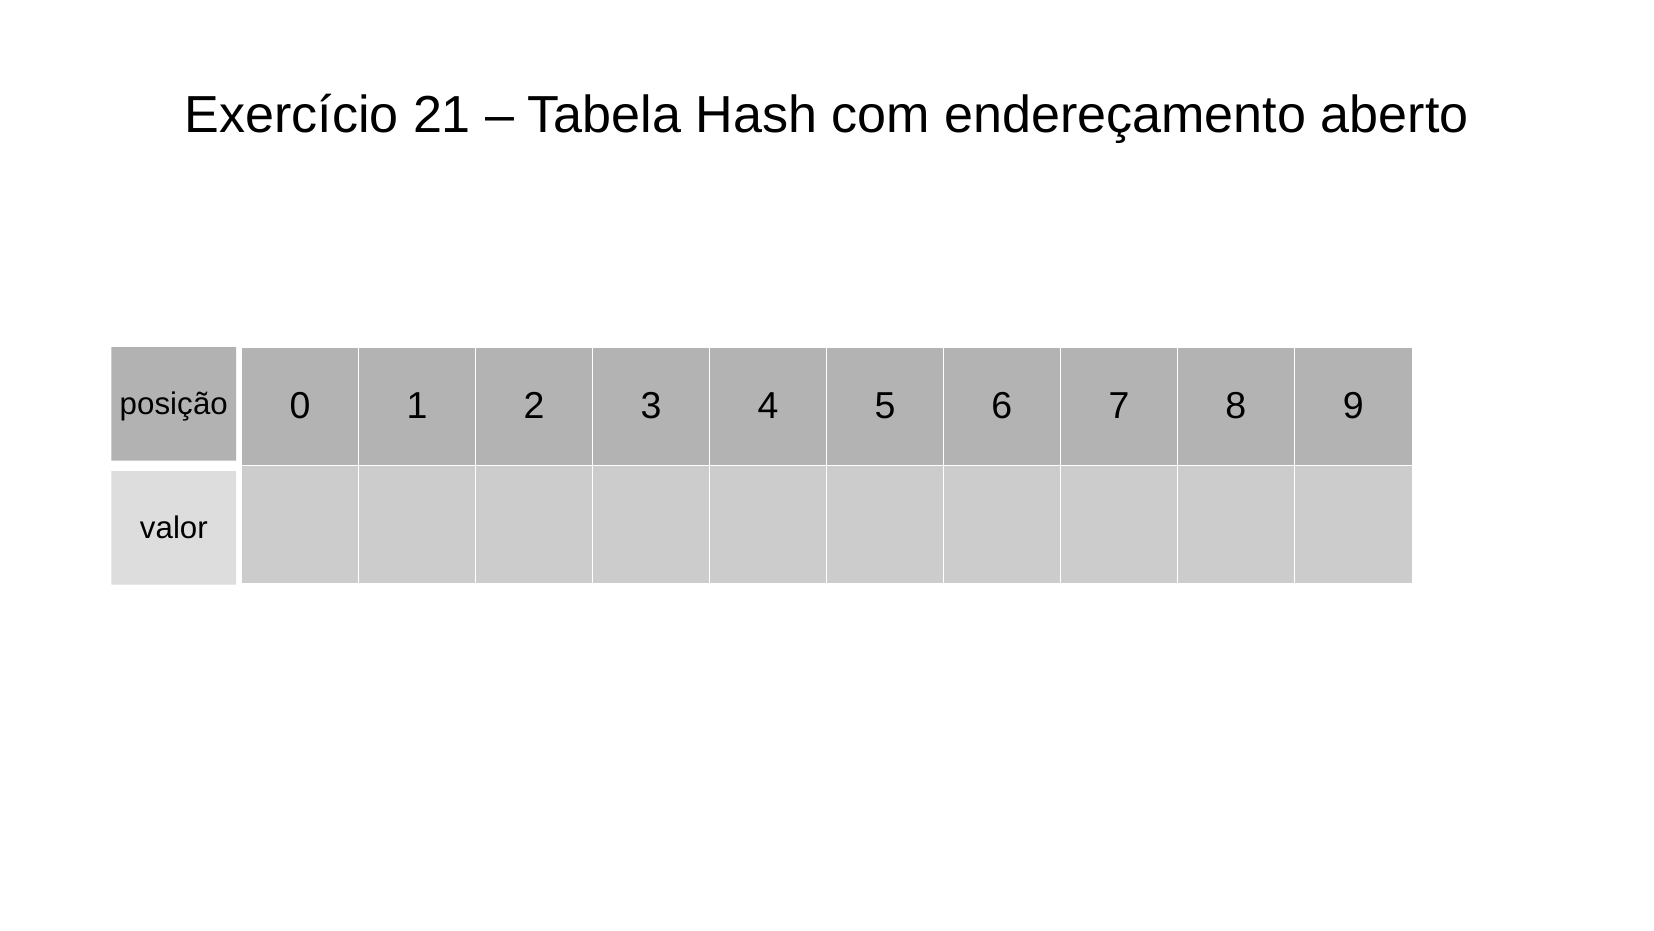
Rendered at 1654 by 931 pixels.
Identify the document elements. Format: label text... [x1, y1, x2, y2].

table_cell [944, 466, 1060, 583]
table_header 3 [593, 348, 709, 465]
table_header 7 [1061, 348, 1177, 465]
title Exercício 21 – Tabela Hash com endereçamento aberto [82, 37, 1571, 193]
table_header 1 [359, 348, 475, 465]
text_box posição [111, 347, 237, 461]
table_cell [359, 466, 475, 583]
table_cell [476, 466, 592, 583]
table_header 9 [1295, 348, 1412, 465]
table_cell [593, 466, 709, 583]
table_cell [827, 466, 943, 583]
text_box valor [111, 471, 237, 585]
table_cell [1061, 466, 1177, 583]
table_header 8 [1178, 348, 1294, 465]
table_cell [710, 466, 826, 583]
table_header 4 [710, 348, 826, 465]
table_header 0 [242, 348, 358, 465]
table_cell [242, 466, 358, 583]
table_header 6 [944, 348, 1060, 465]
table_header 2 [476, 348, 592, 465]
table_cell [1295, 466, 1412, 583]
table_header 5 [827, 348, 943, 465]
table_cell [1178, 466, 1294, 583]
